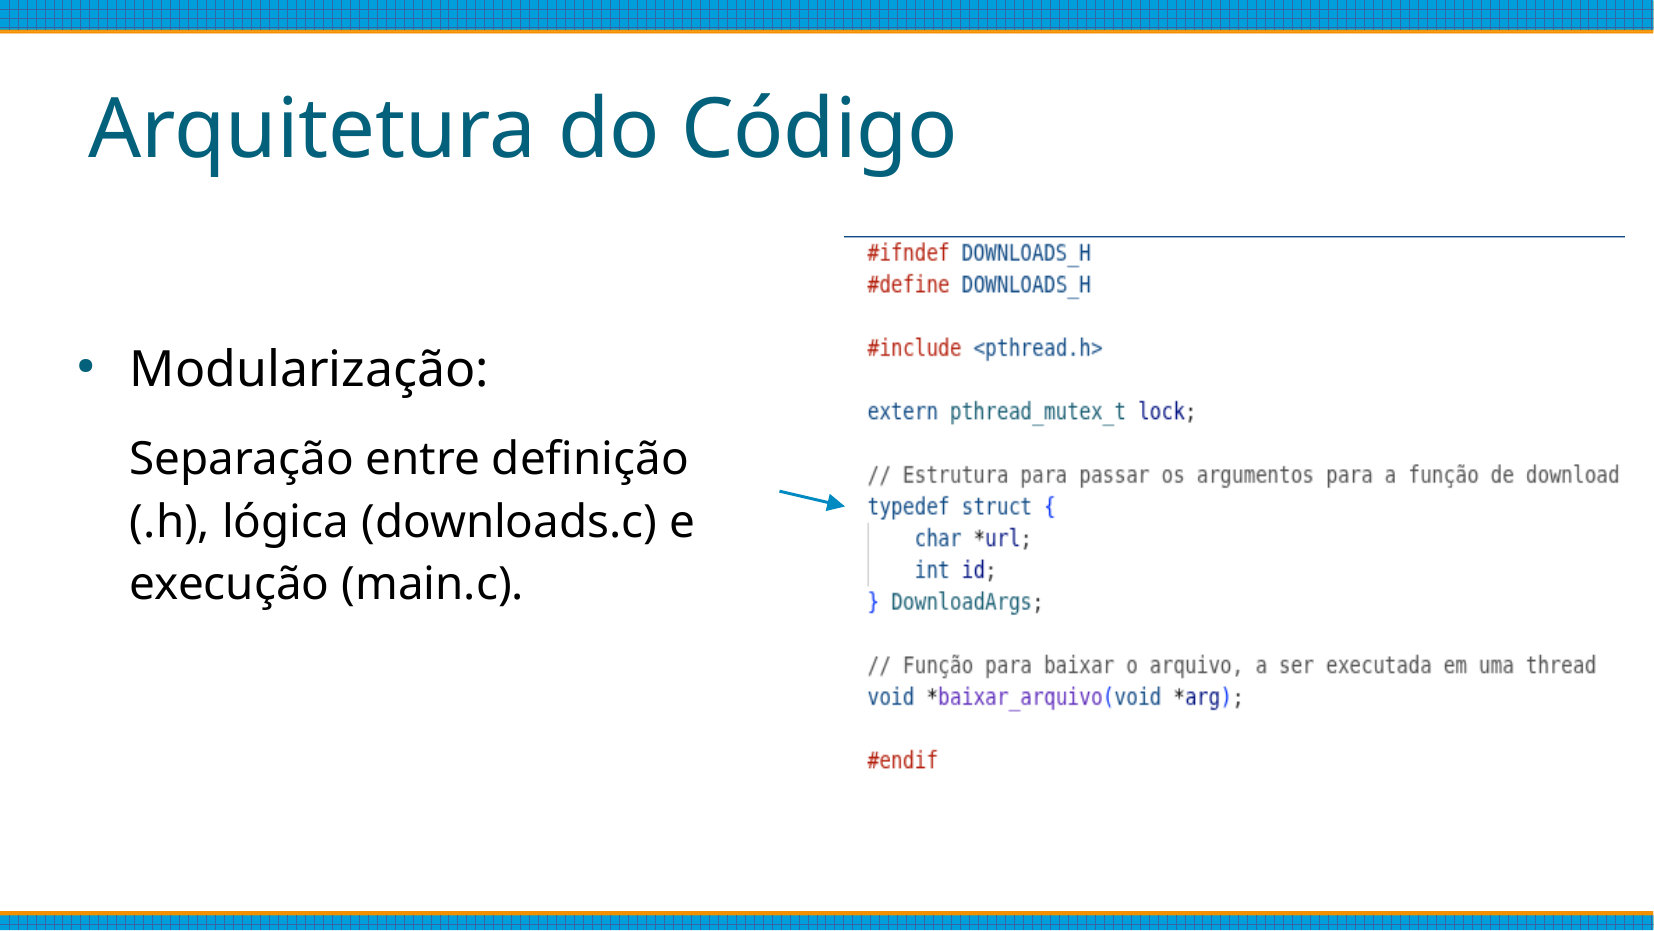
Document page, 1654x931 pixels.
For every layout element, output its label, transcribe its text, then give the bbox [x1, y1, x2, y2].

picture [844, 236, 1625, 777]
list Modularização: Separação entre definição (.h), lógica (downloads.c) e execução (main.c). [59, 332, 780, 650]
title Arquitetura do Código [88, 44, 1565, 207]
